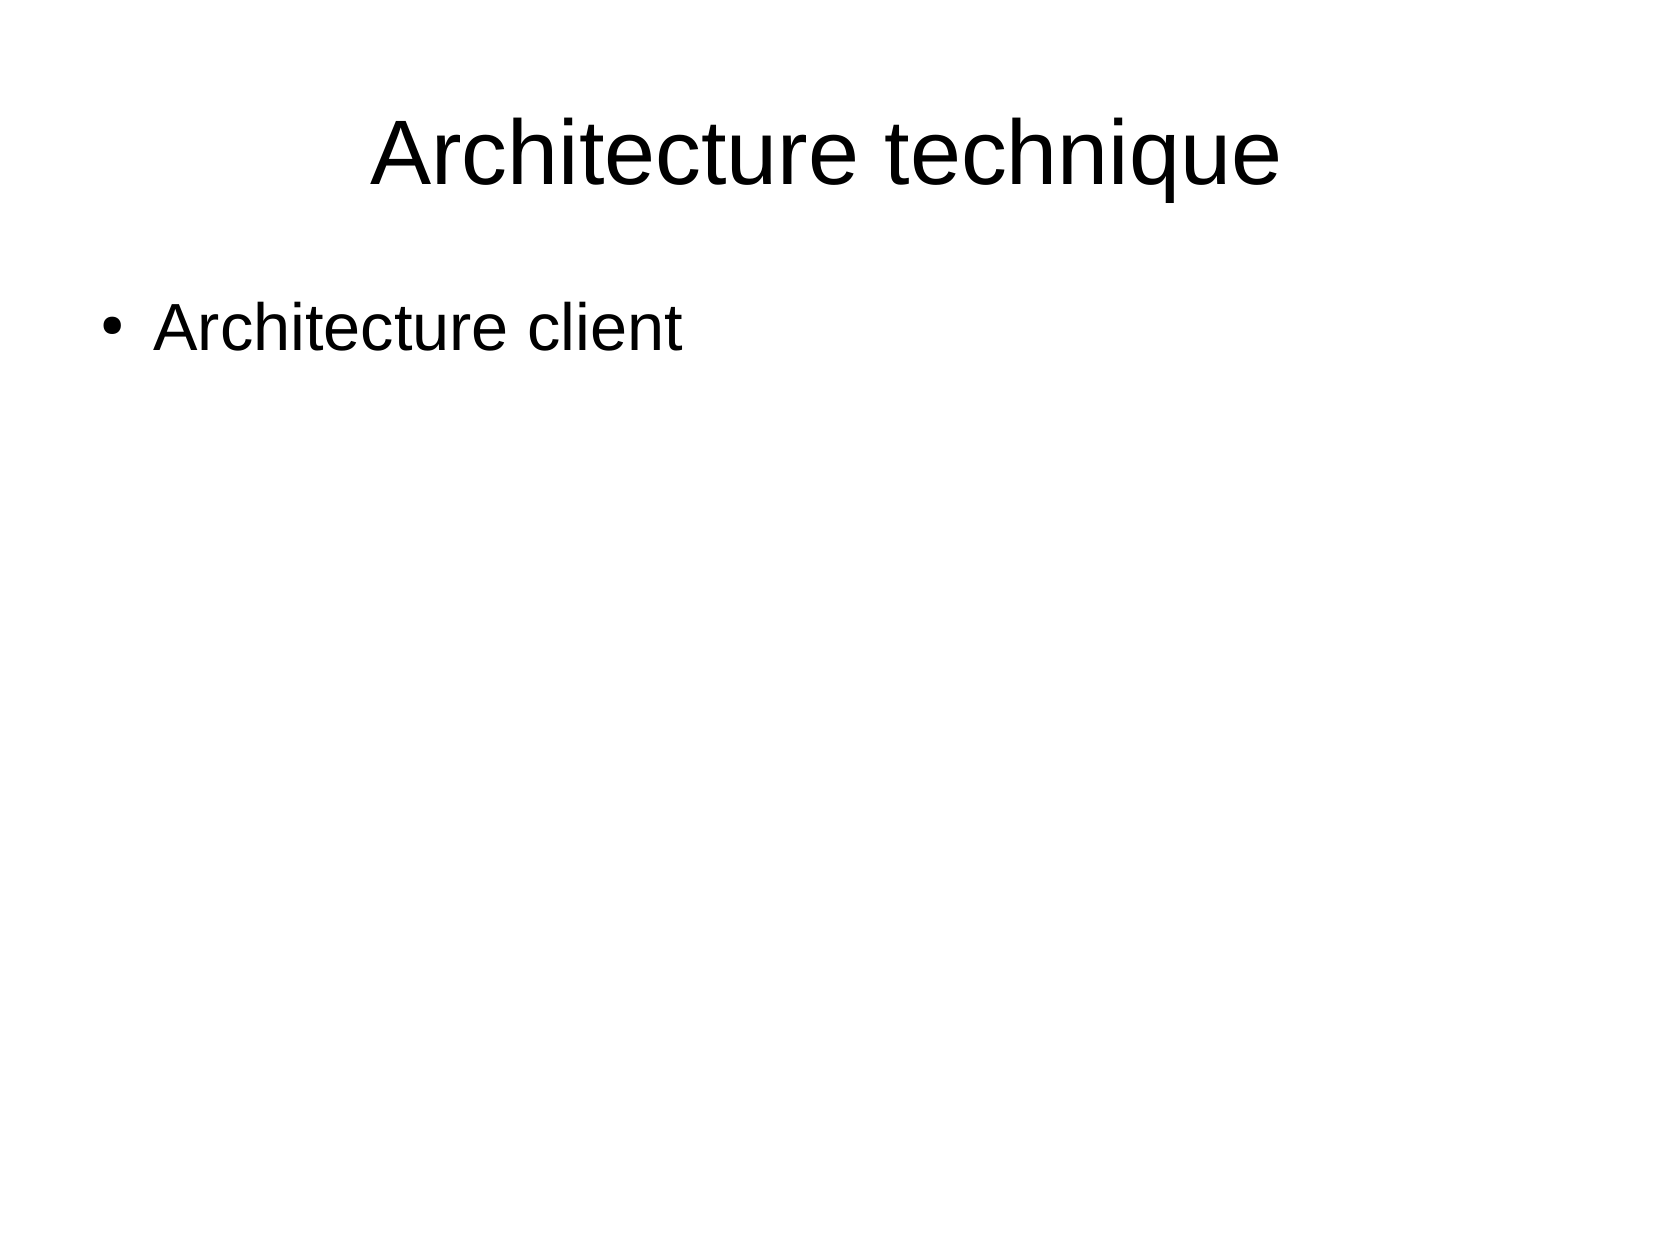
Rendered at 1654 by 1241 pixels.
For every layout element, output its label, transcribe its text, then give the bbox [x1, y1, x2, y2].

list Architecture client [82, 290, 1571, 1010]
title Architecture technique [82, 49, 1571, 257]
